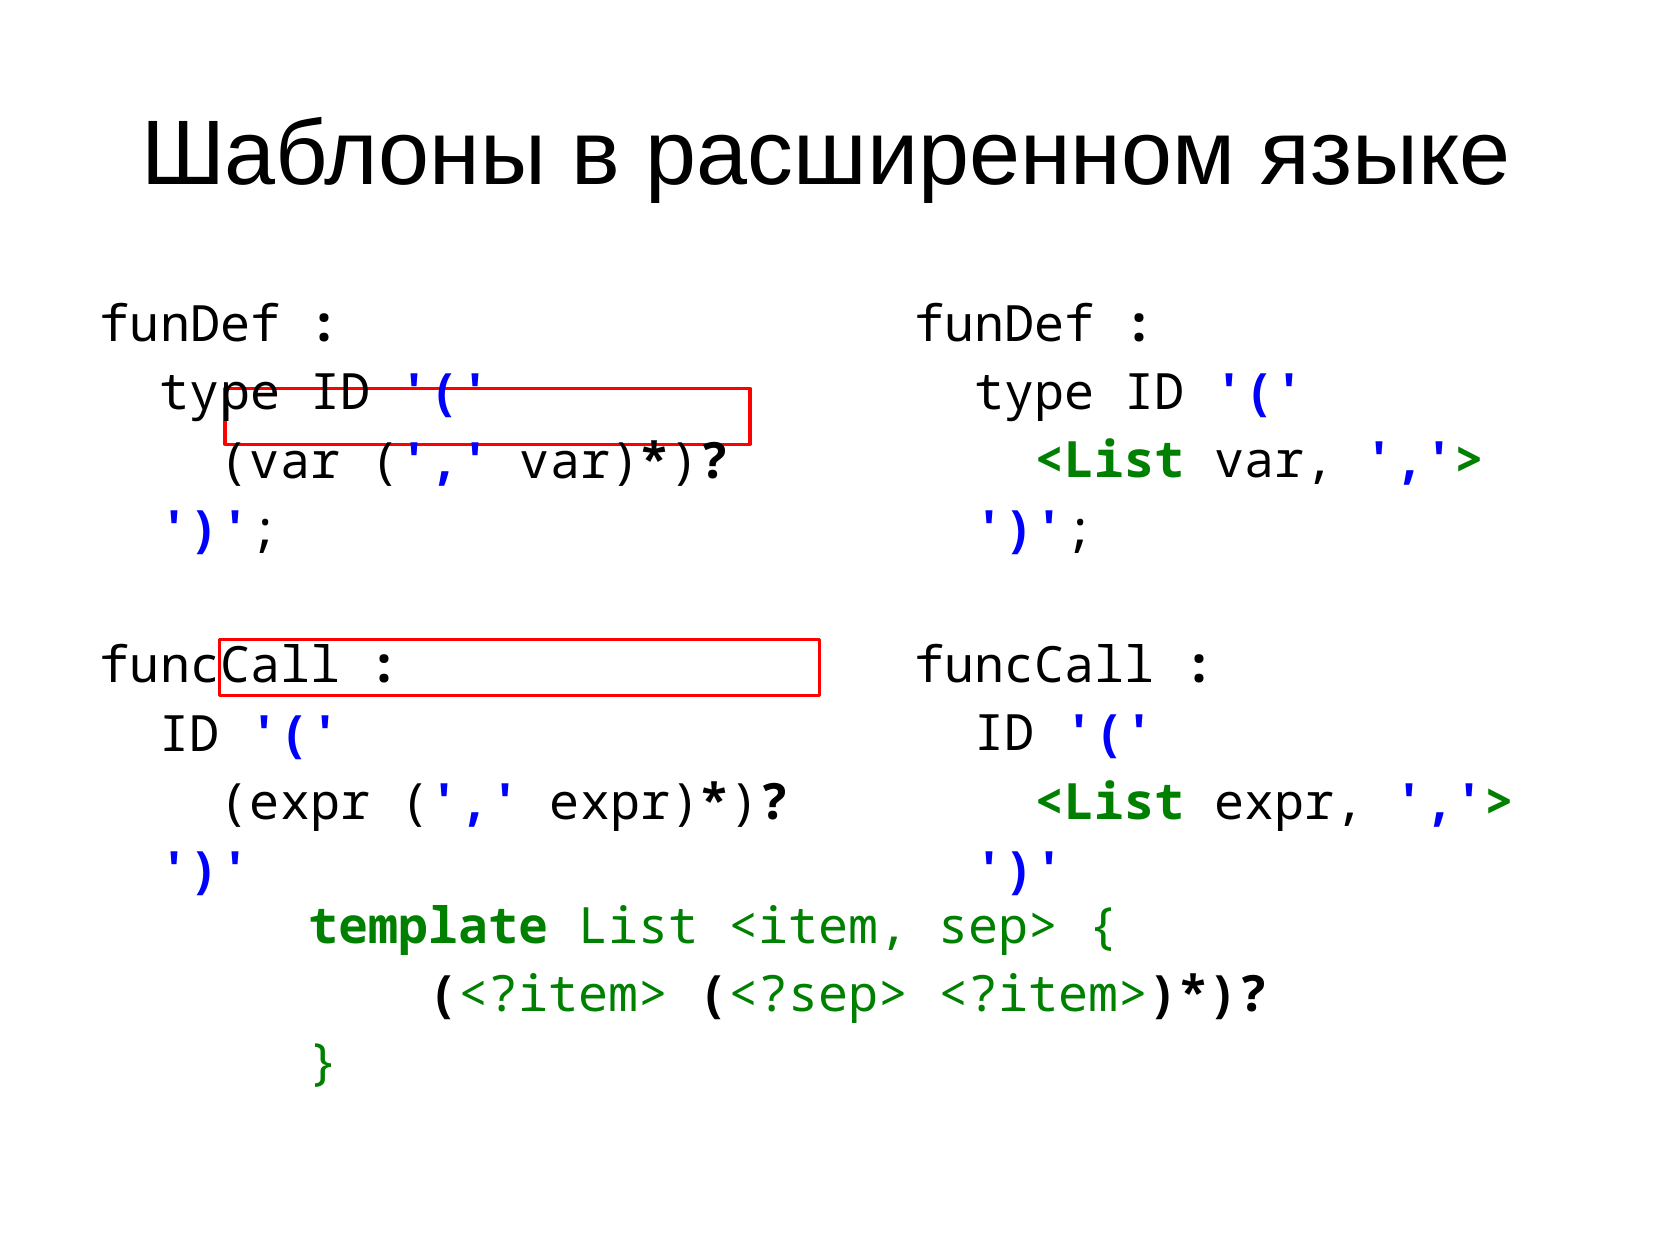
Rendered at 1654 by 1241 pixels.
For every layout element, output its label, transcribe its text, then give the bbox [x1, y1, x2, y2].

title Шаблоны в расширенном языке [82, 56, 1571, 250]
text_box funDef : type ID '(' (var (',' var)*)? ')'; funcCall : ID '(' (expr (',' expr)*)? ')' [85, 280, 863, 746]
text_box funDef : type ID '(' <List var, ','> ')'; funcCall : ID '(' <List expr, ','> ')' [900, 280, 1576, 746]
text_box template List <item, sep> { (<?item> (<?sep> <?item>)*)? } [293, 882, 1330, 1048]
